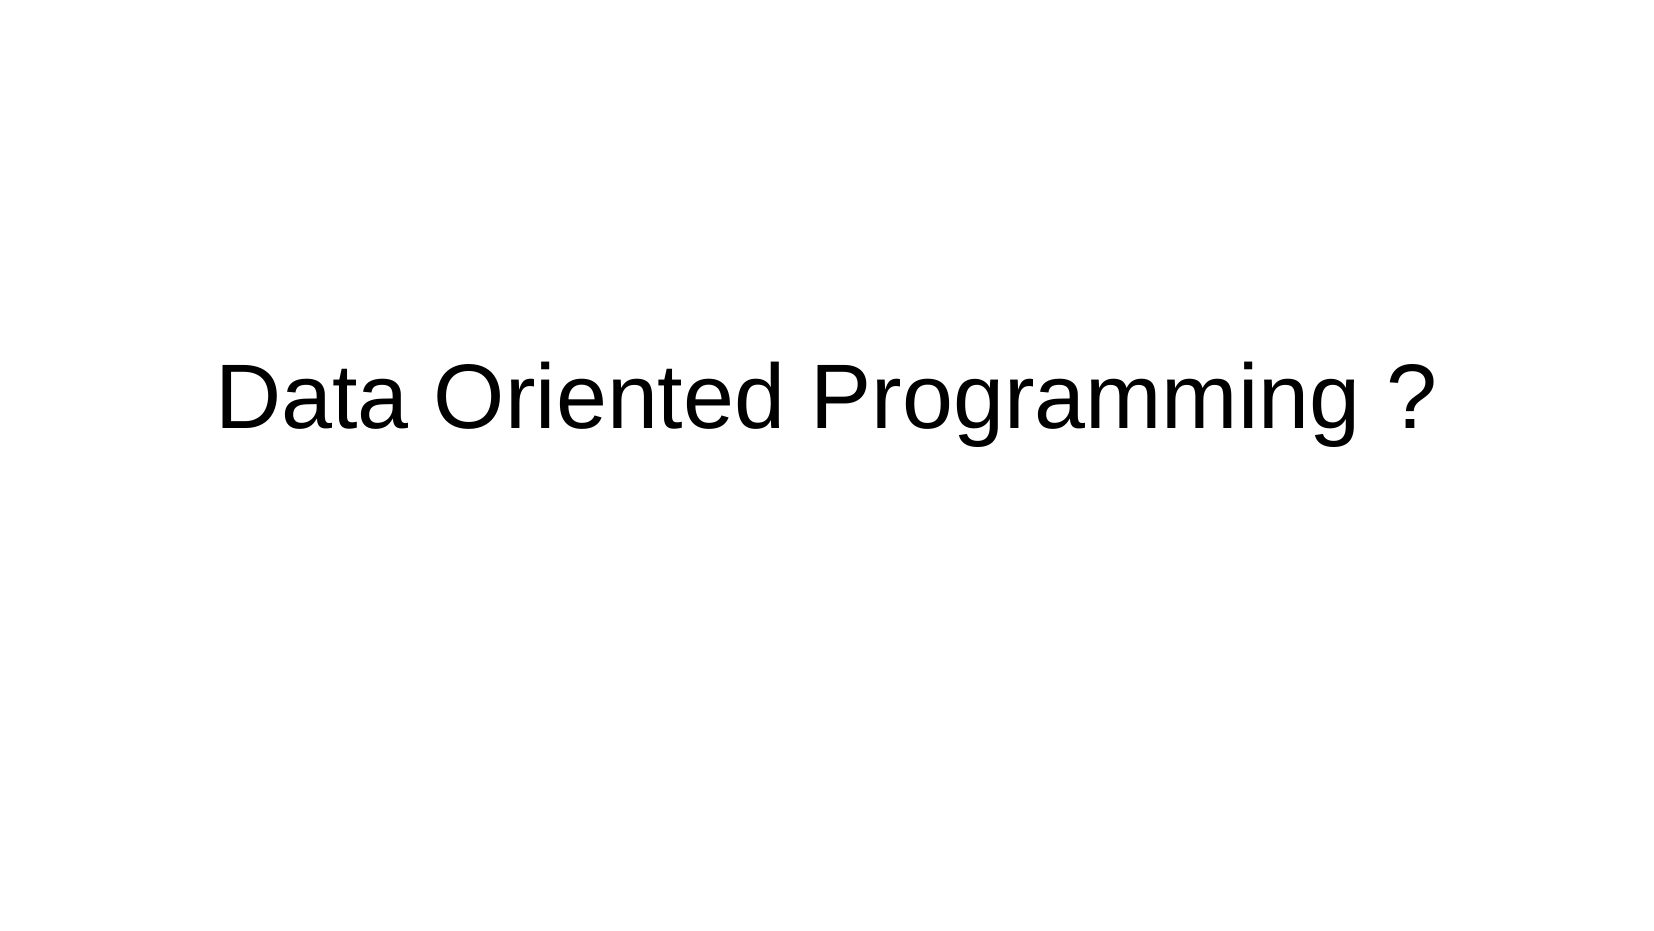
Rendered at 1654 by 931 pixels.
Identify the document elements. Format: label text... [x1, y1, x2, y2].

subtitle Data Oriented Programming ? [82, 37, 1571, 757]
